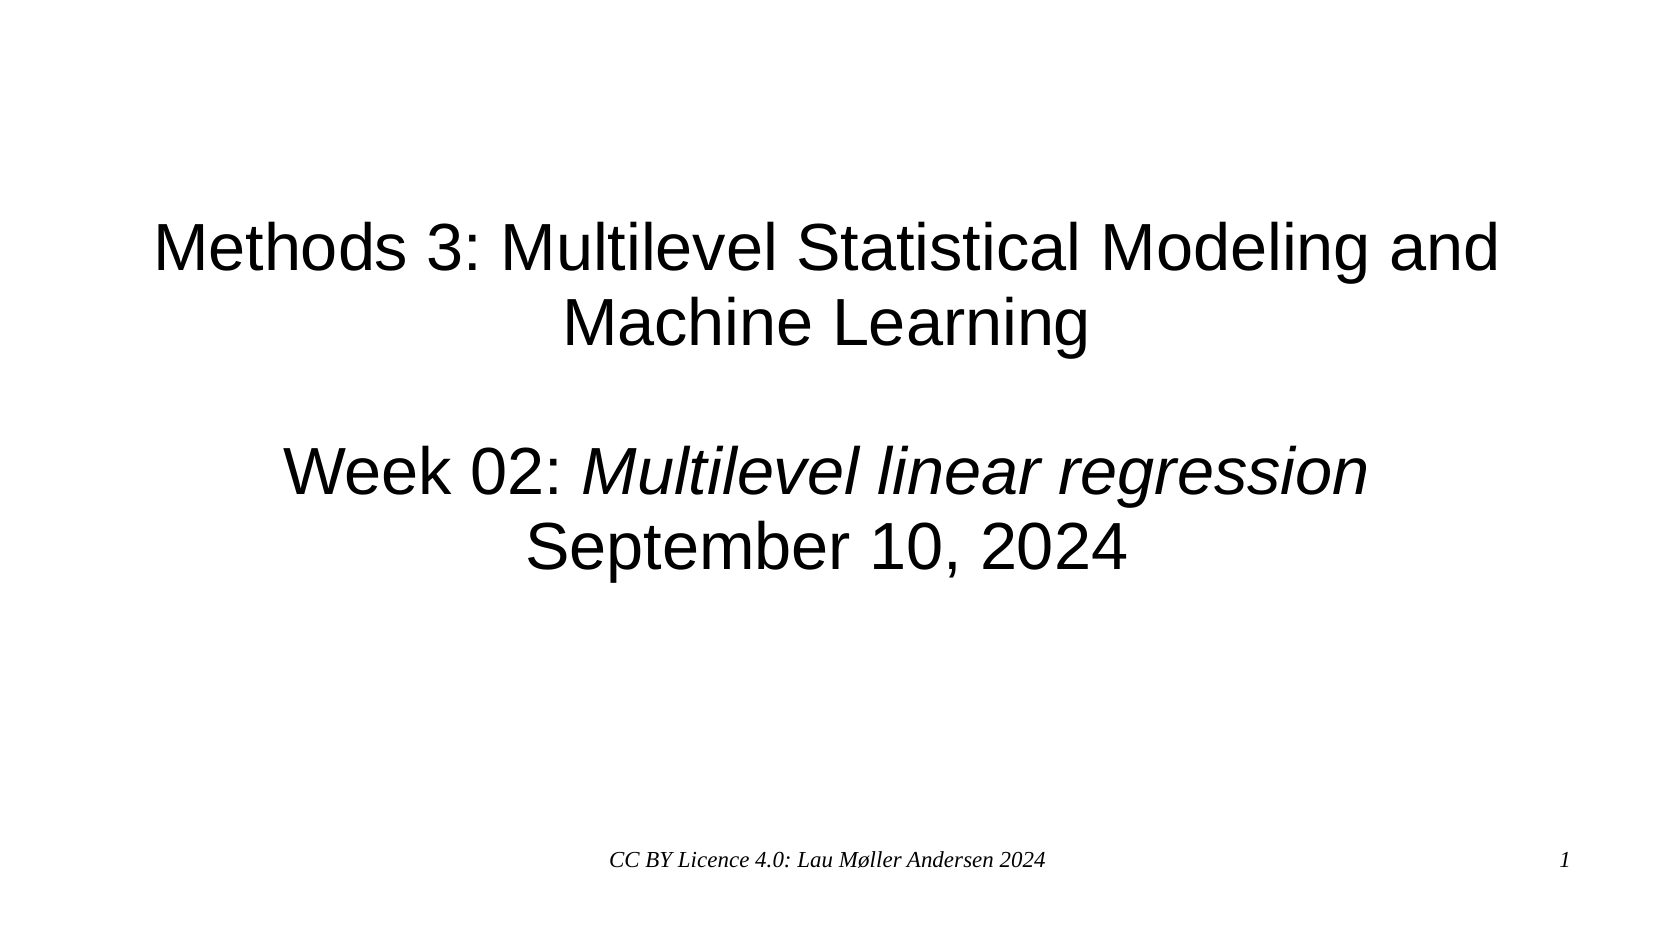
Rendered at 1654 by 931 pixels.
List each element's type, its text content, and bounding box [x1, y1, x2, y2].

subtitle Methods 3: Multilevel Statistical Modeling and Machine Learning Week 02: Multilevel linear regression September 10, 2024 [82, 37, 1571, 757]
